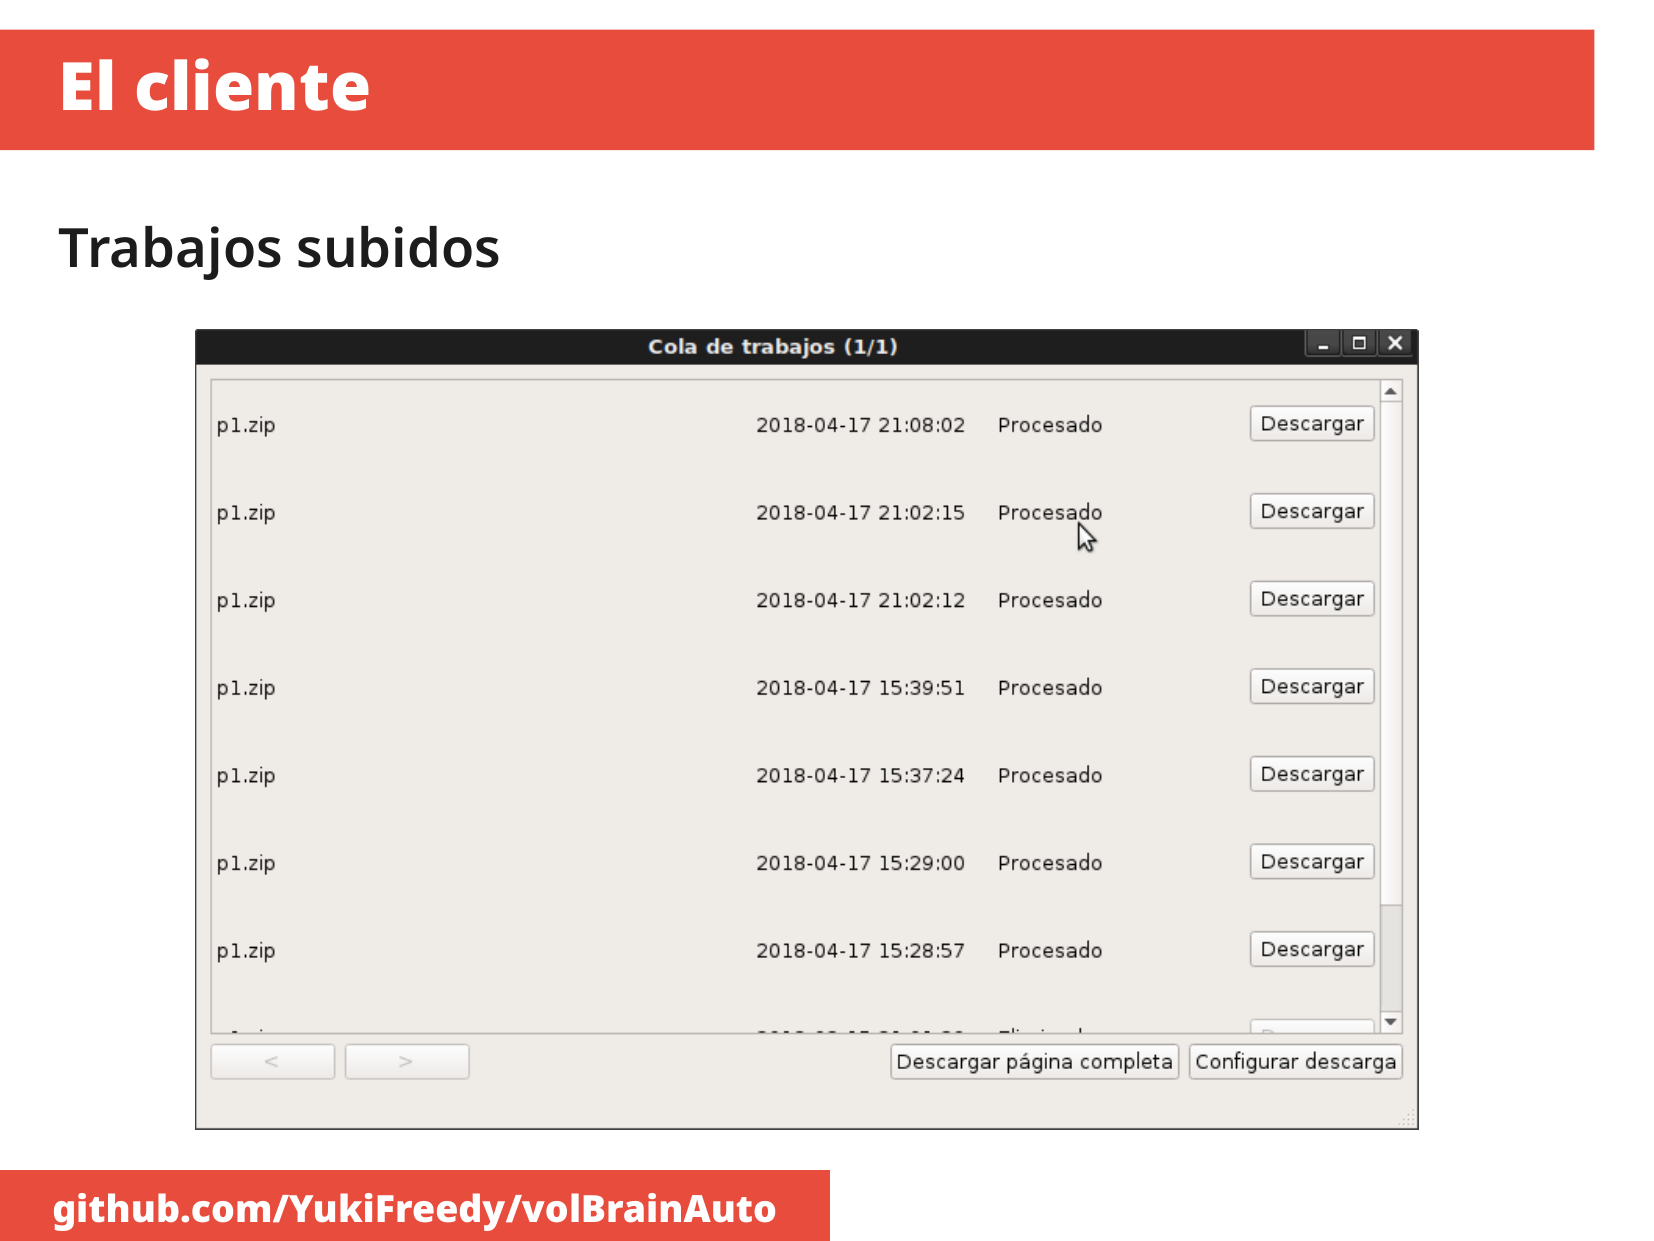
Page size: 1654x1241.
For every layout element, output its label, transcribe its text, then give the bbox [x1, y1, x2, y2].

picture [195, 329, 1419, 1130]
list Trabajos subidos [59, 210, 1565, 1171]
title El cliente [59, 0, 1595, 130]
